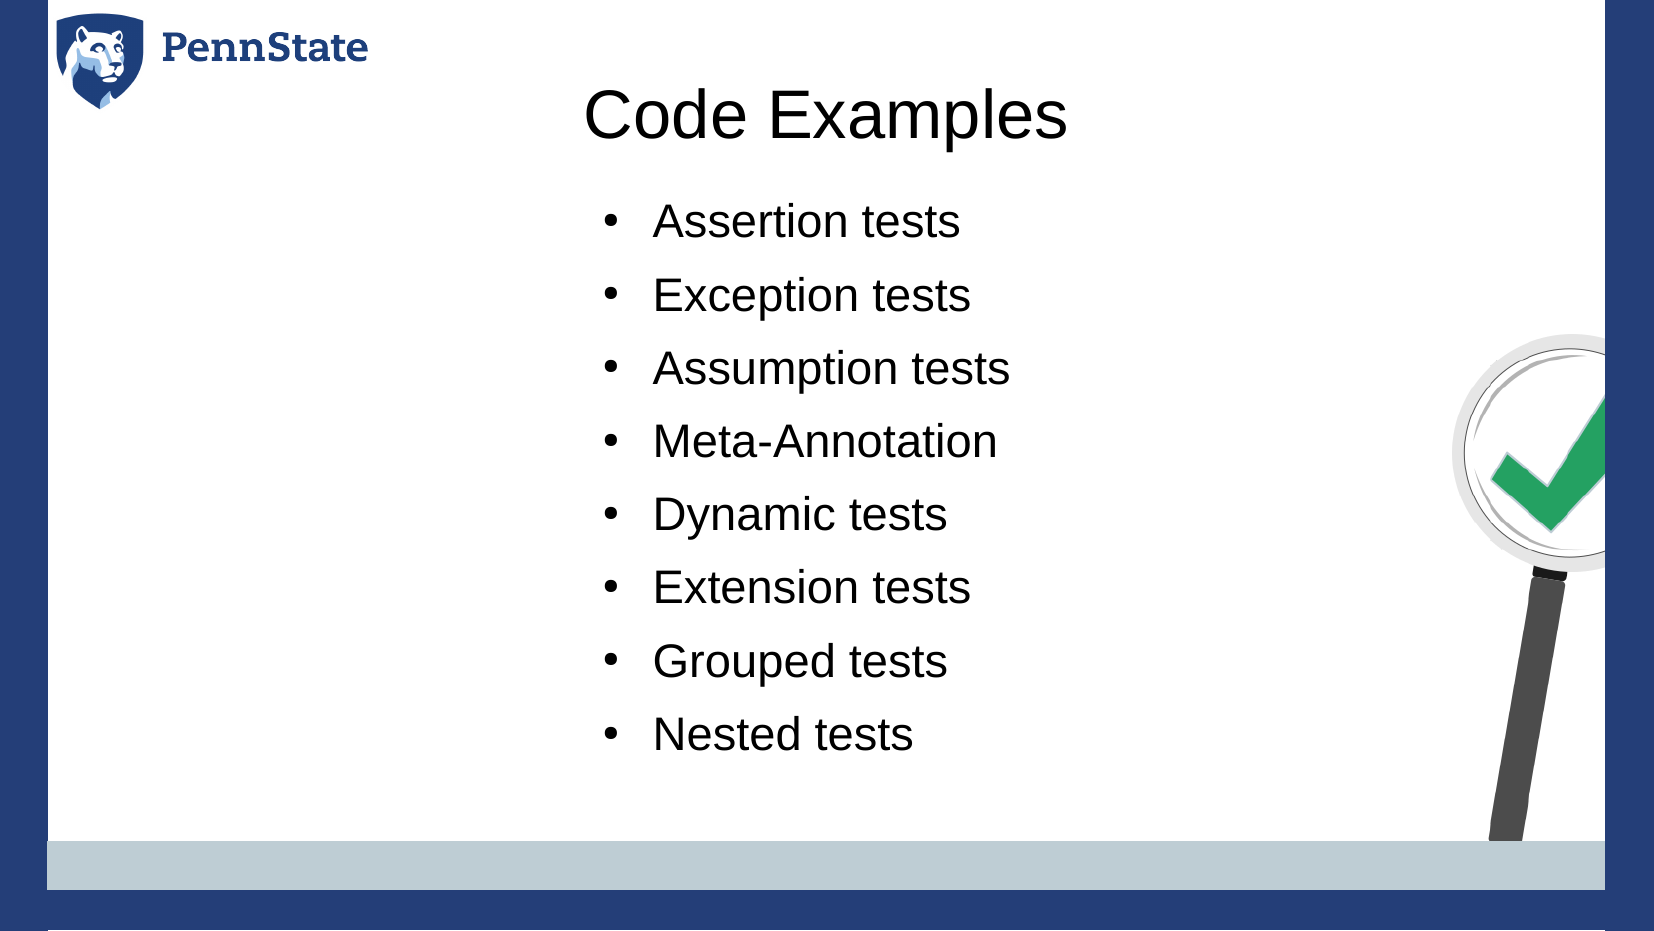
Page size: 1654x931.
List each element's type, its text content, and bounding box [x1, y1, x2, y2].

picture [1452, 334, 1605, 841]
picture [48, 0, 411, 152]
title Code Examples [82, 37, 1571, 193]
list Assertion tests Exception tests Assumption tests Meta-Annotation Dynamic tests Extension tests Grouped tests Nested tests [586, 195, 1068, 766]
